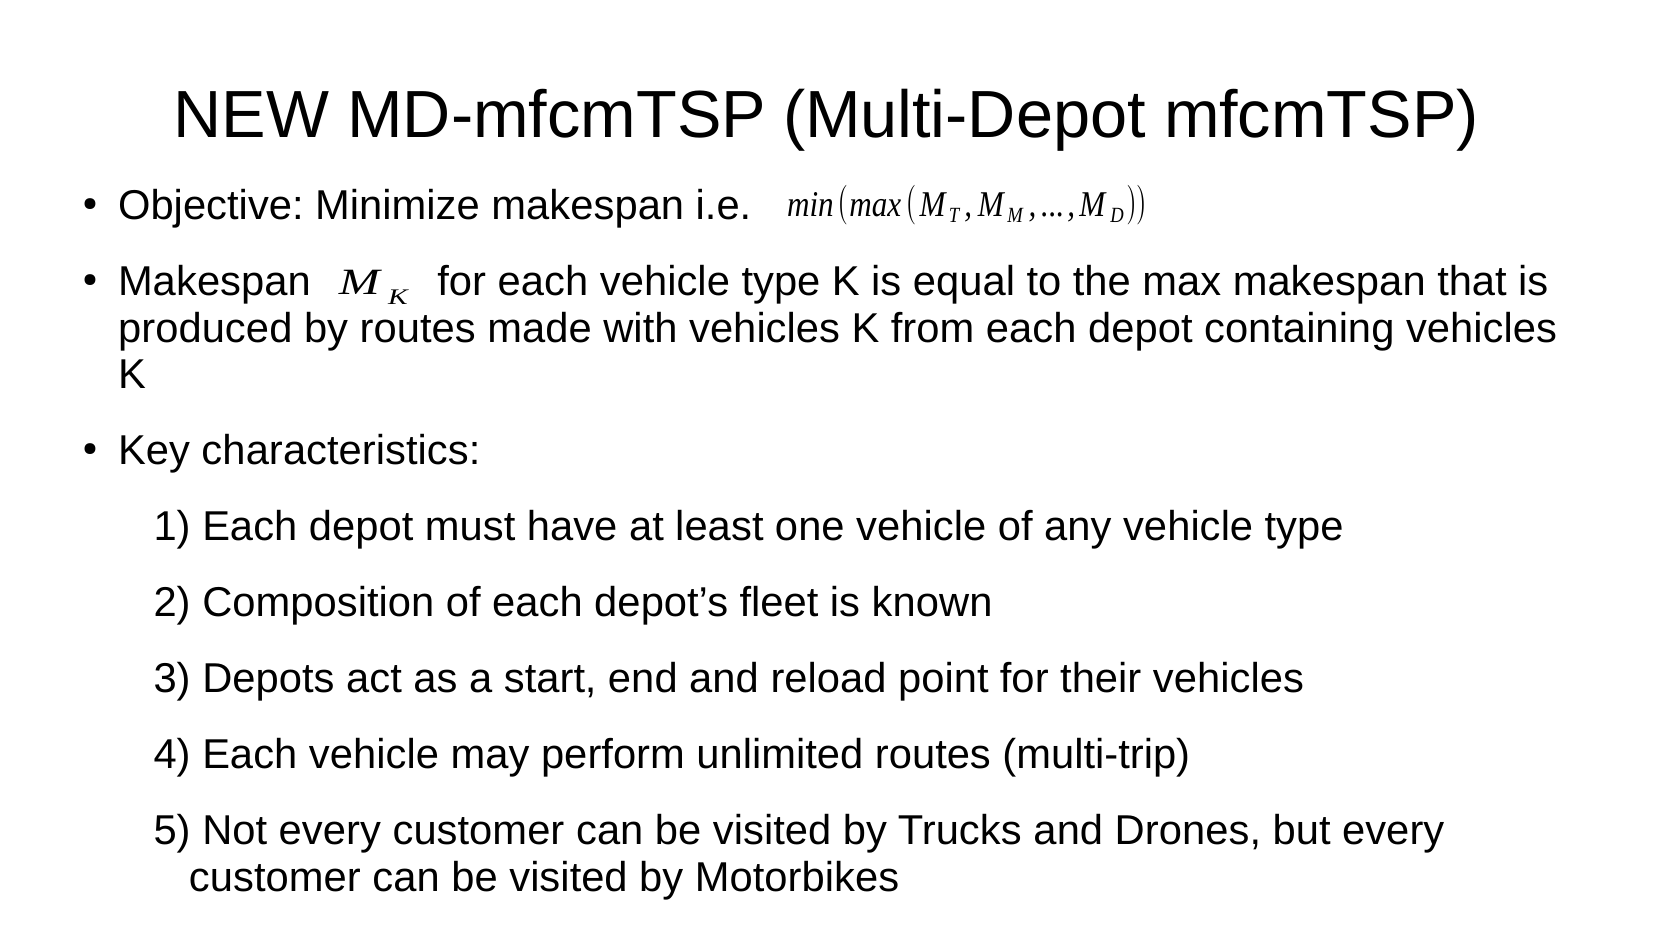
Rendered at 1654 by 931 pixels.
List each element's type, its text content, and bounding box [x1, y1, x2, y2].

chart [787, 182, 1148, 229]
title NEW MD-mfcmTSP (Multi-Depot mfcmTSP) [82, 37, 1571, 182]
subtitle Objective: Minimize makespan i.e. Makespan for each vehicle type K is equal to the max makespan that is produced by routes made with vehicles K from each depot containing vehicles K Key characteristics: Each depot must have at least one vehicle of any vehicle type Composition of each depot’s fleet is known Depots act as a start, end and reload point for their vehicles Each vehicle may perform unlimited routes (multi-trip) Not every customer can be visited by Trucks and Drones, but every customer can be visited by Motorbikes [82, 182, 1571, 901]
chart [336, 262, 410, 309]
